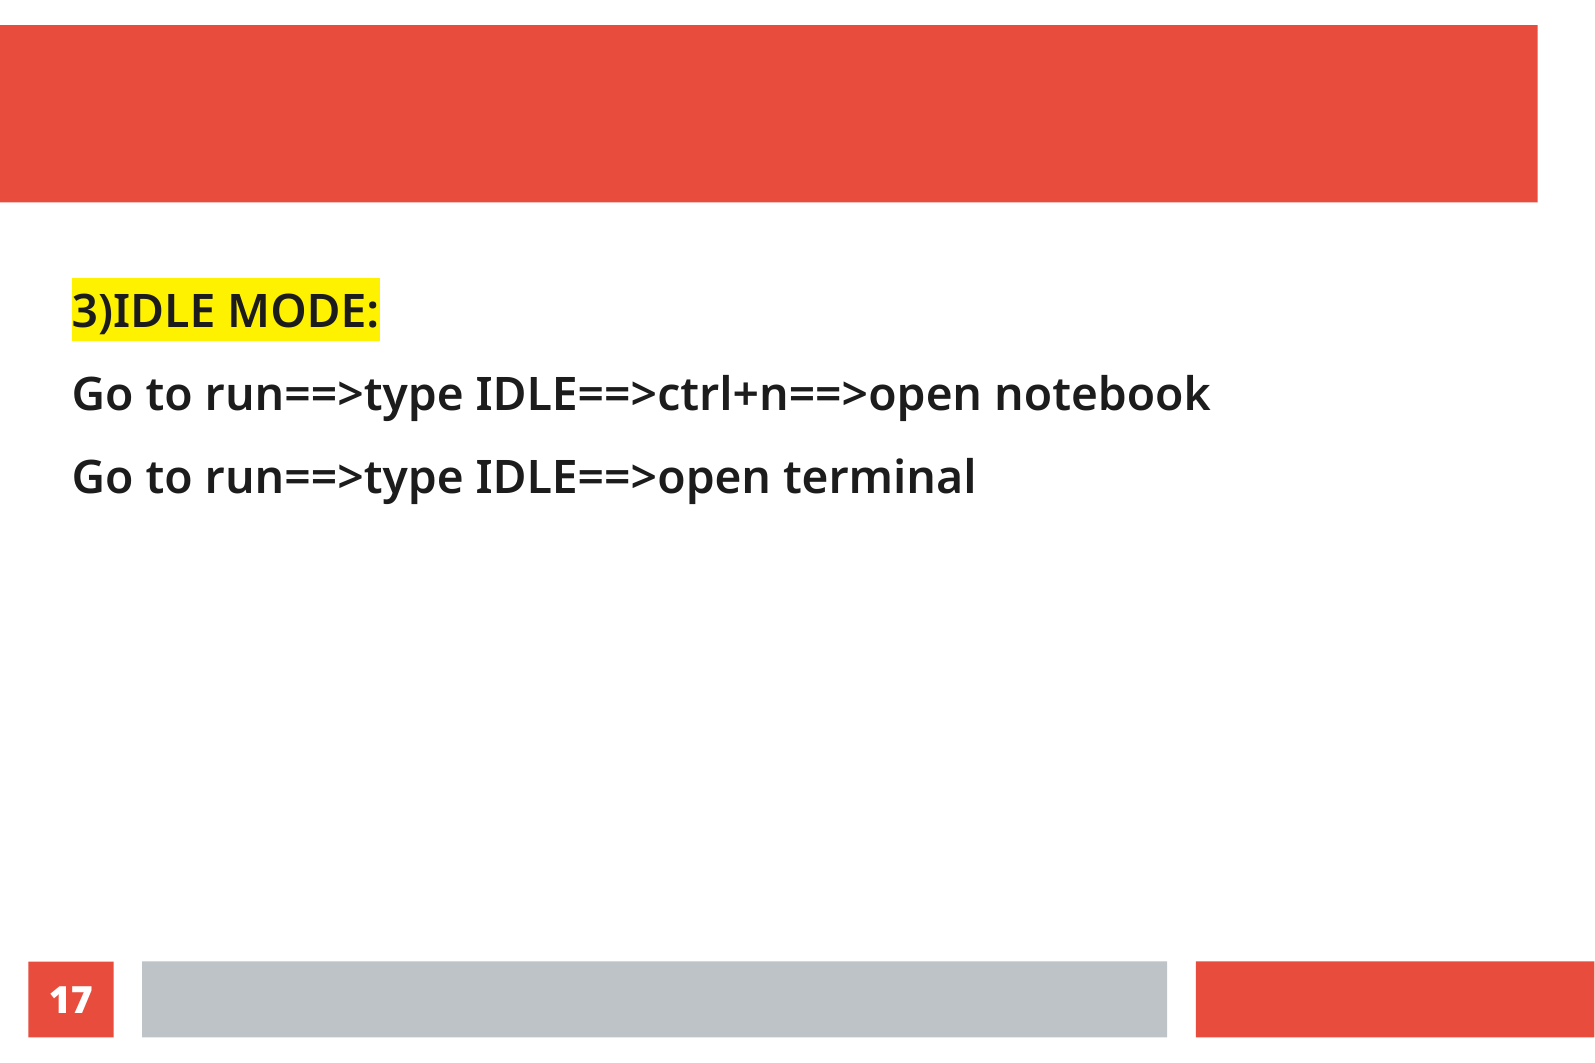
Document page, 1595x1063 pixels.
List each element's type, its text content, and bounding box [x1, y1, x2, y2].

list 3)IDLE MODE: Go to run==>type IDLE==>ctrl+n==>open notebook Go to run==>type IDLE==>open terminal [71, 278, 1524, 937]
